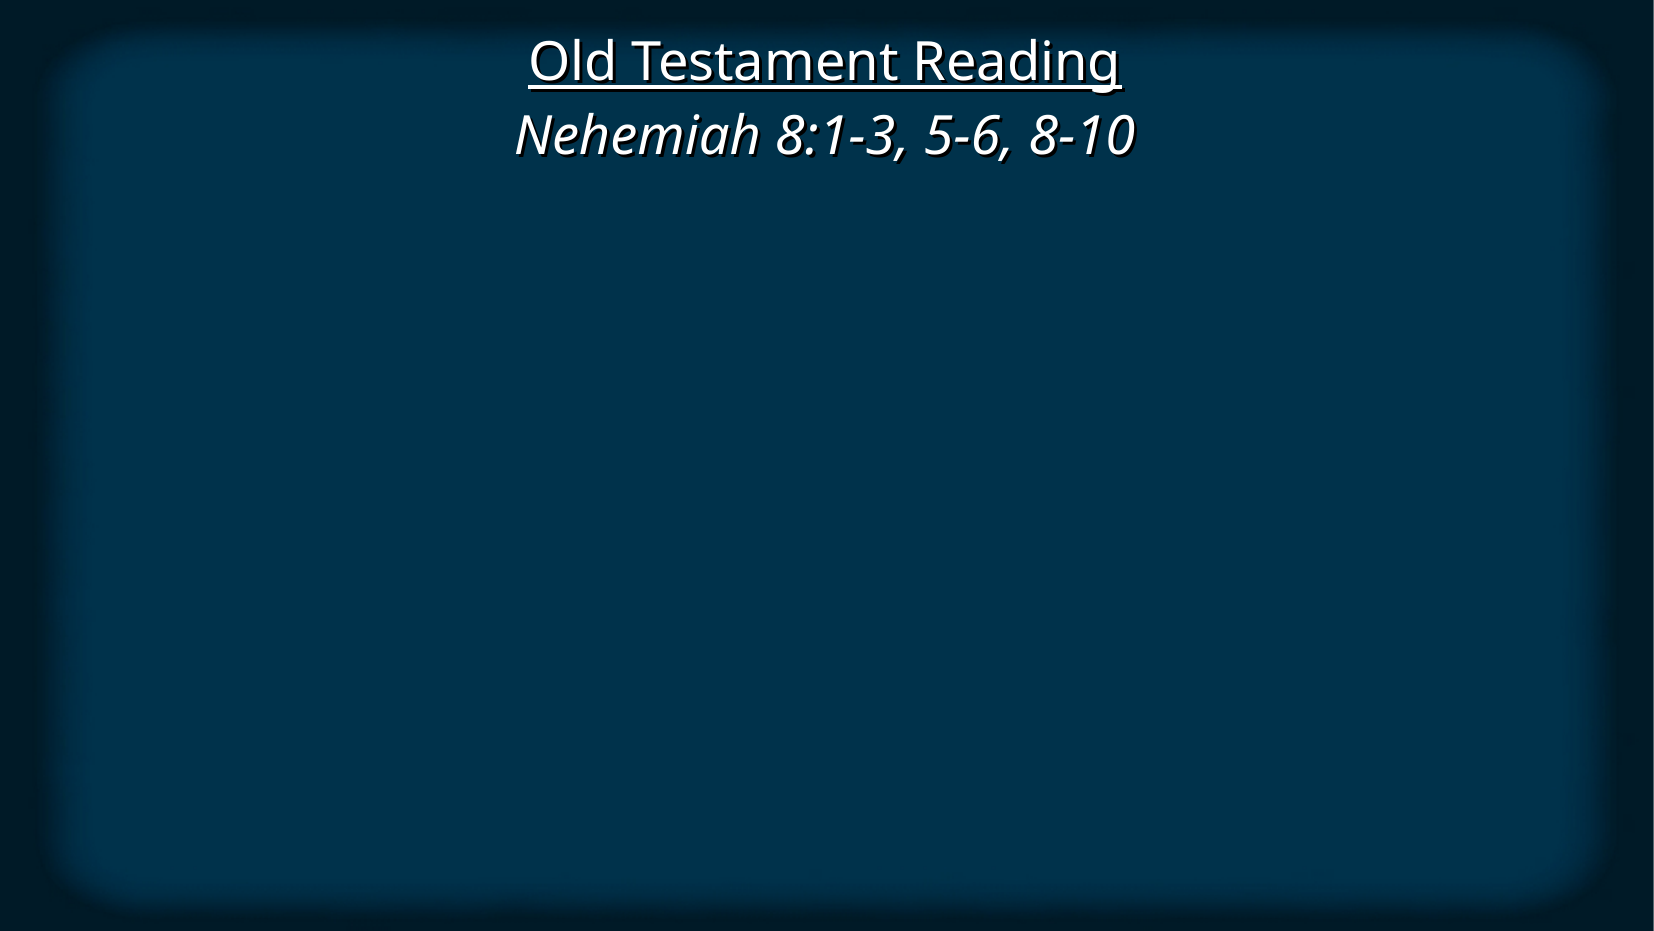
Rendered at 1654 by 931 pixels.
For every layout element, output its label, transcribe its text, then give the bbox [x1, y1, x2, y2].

text_box Old Testament Reading Nehemiah 8:1-3, 5-6, 8-10 [90, 15, 1561, 174]
picture [0, 0, 1654, 931]
